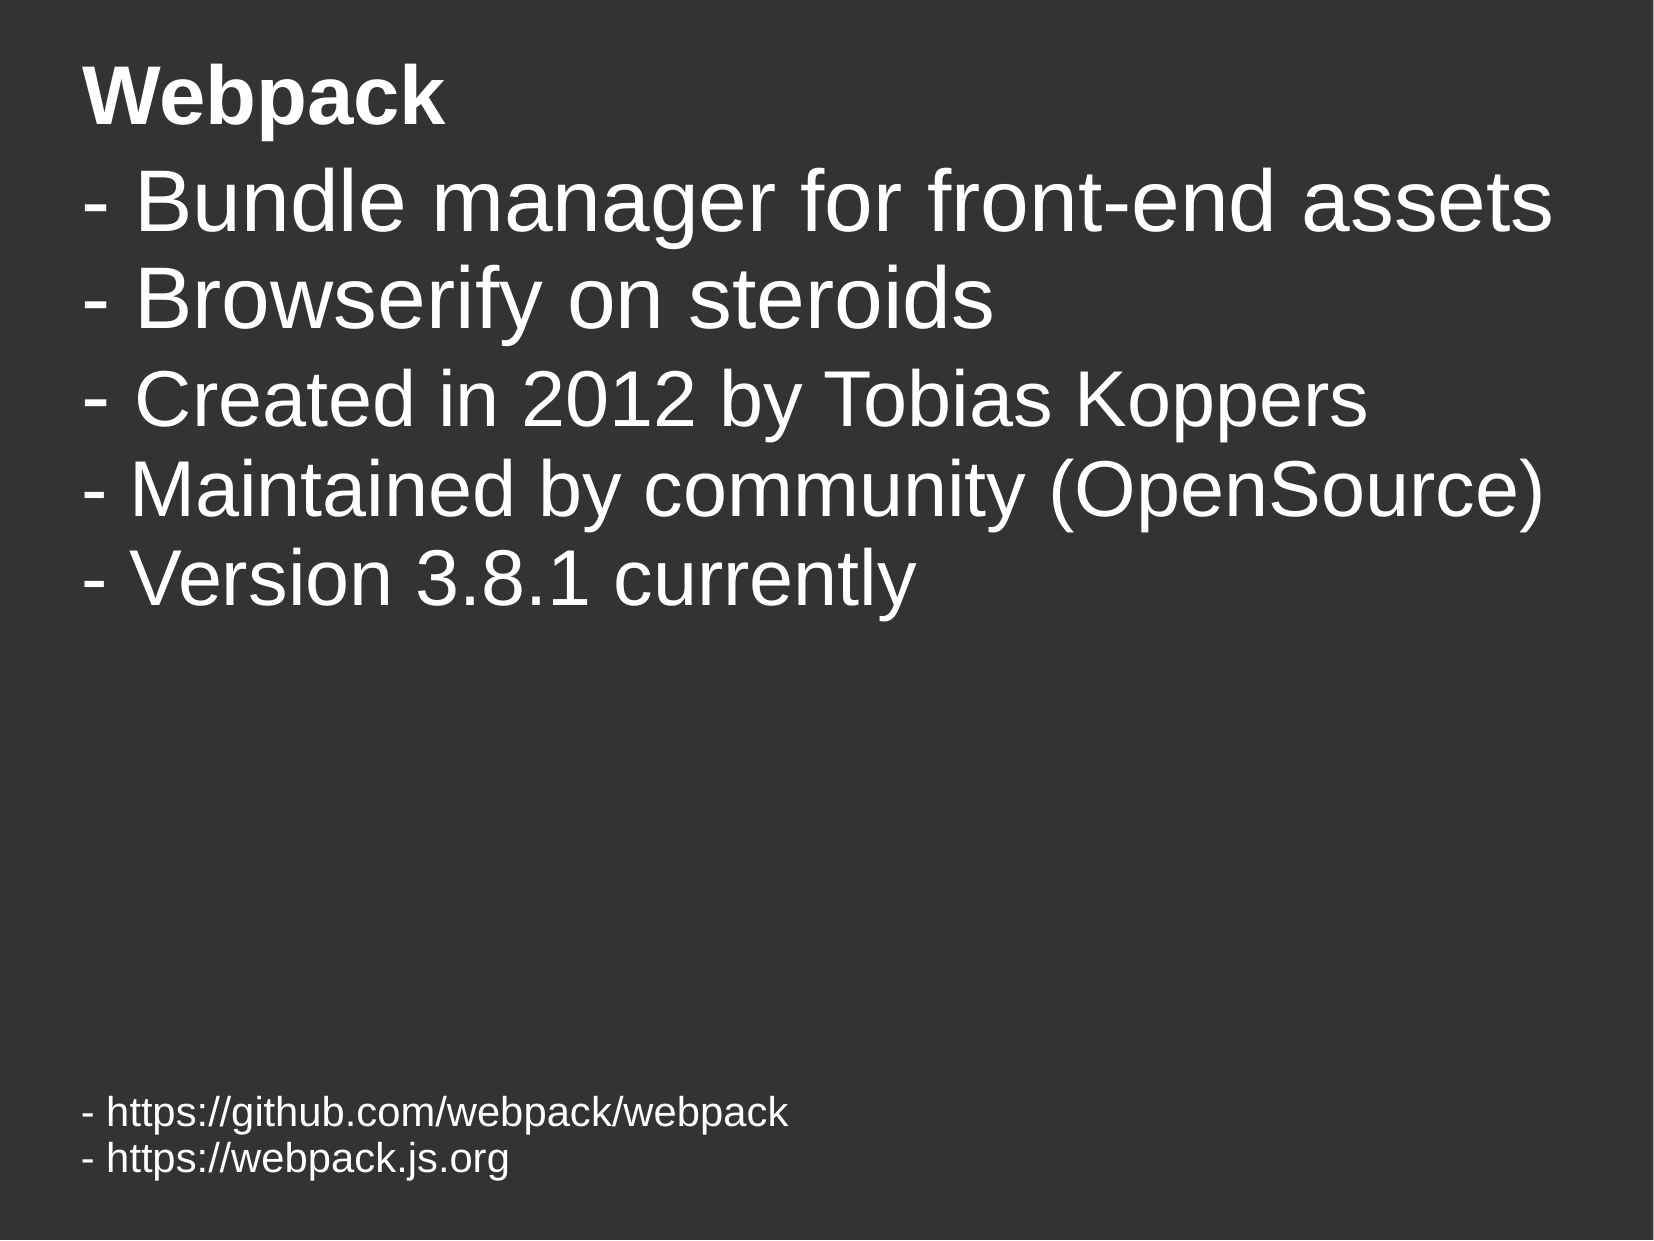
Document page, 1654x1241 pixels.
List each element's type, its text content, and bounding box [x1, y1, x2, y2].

title Webpack [82, 49, 1571, 257]
title - Bundle manager for front-end assets - Browserify on steroids - Created in 2012 by Tobias Koppers - Maintained by community (OpenSource) - Version 3.8.1 currently [81, 151, 1570, 665]
title - https://github.com/webpack/webpack - https://webpack.js.org [80, 1065, 1570, 1205]
